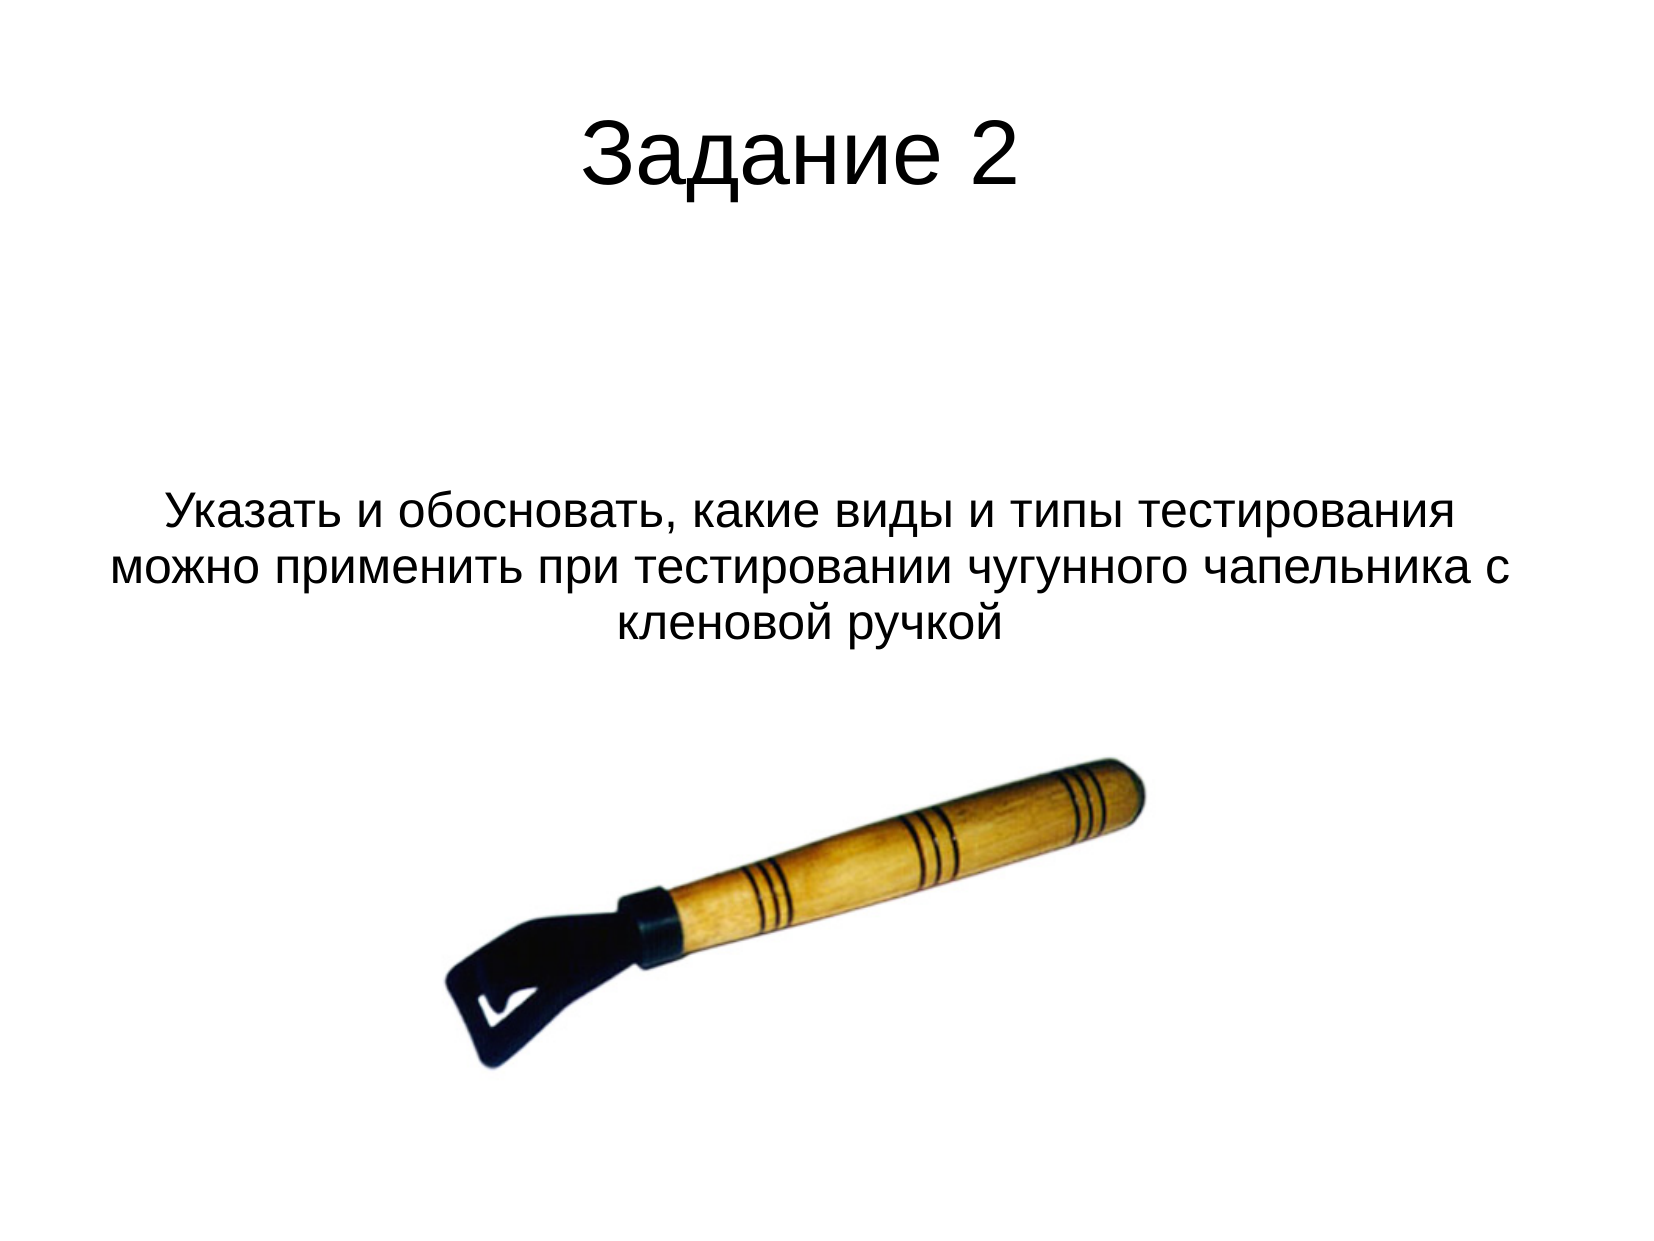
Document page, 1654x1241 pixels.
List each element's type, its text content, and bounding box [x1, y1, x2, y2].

subtitle Указать и обосновать, какие виды и типы тестирования можно применить при тестировании чугунного чапельника с кленовой ручкой [82, 290, 1538, 1010]
title Задание 2 [30, 49, 1571, 257]
picture [405, 717, 1187, 1111]
